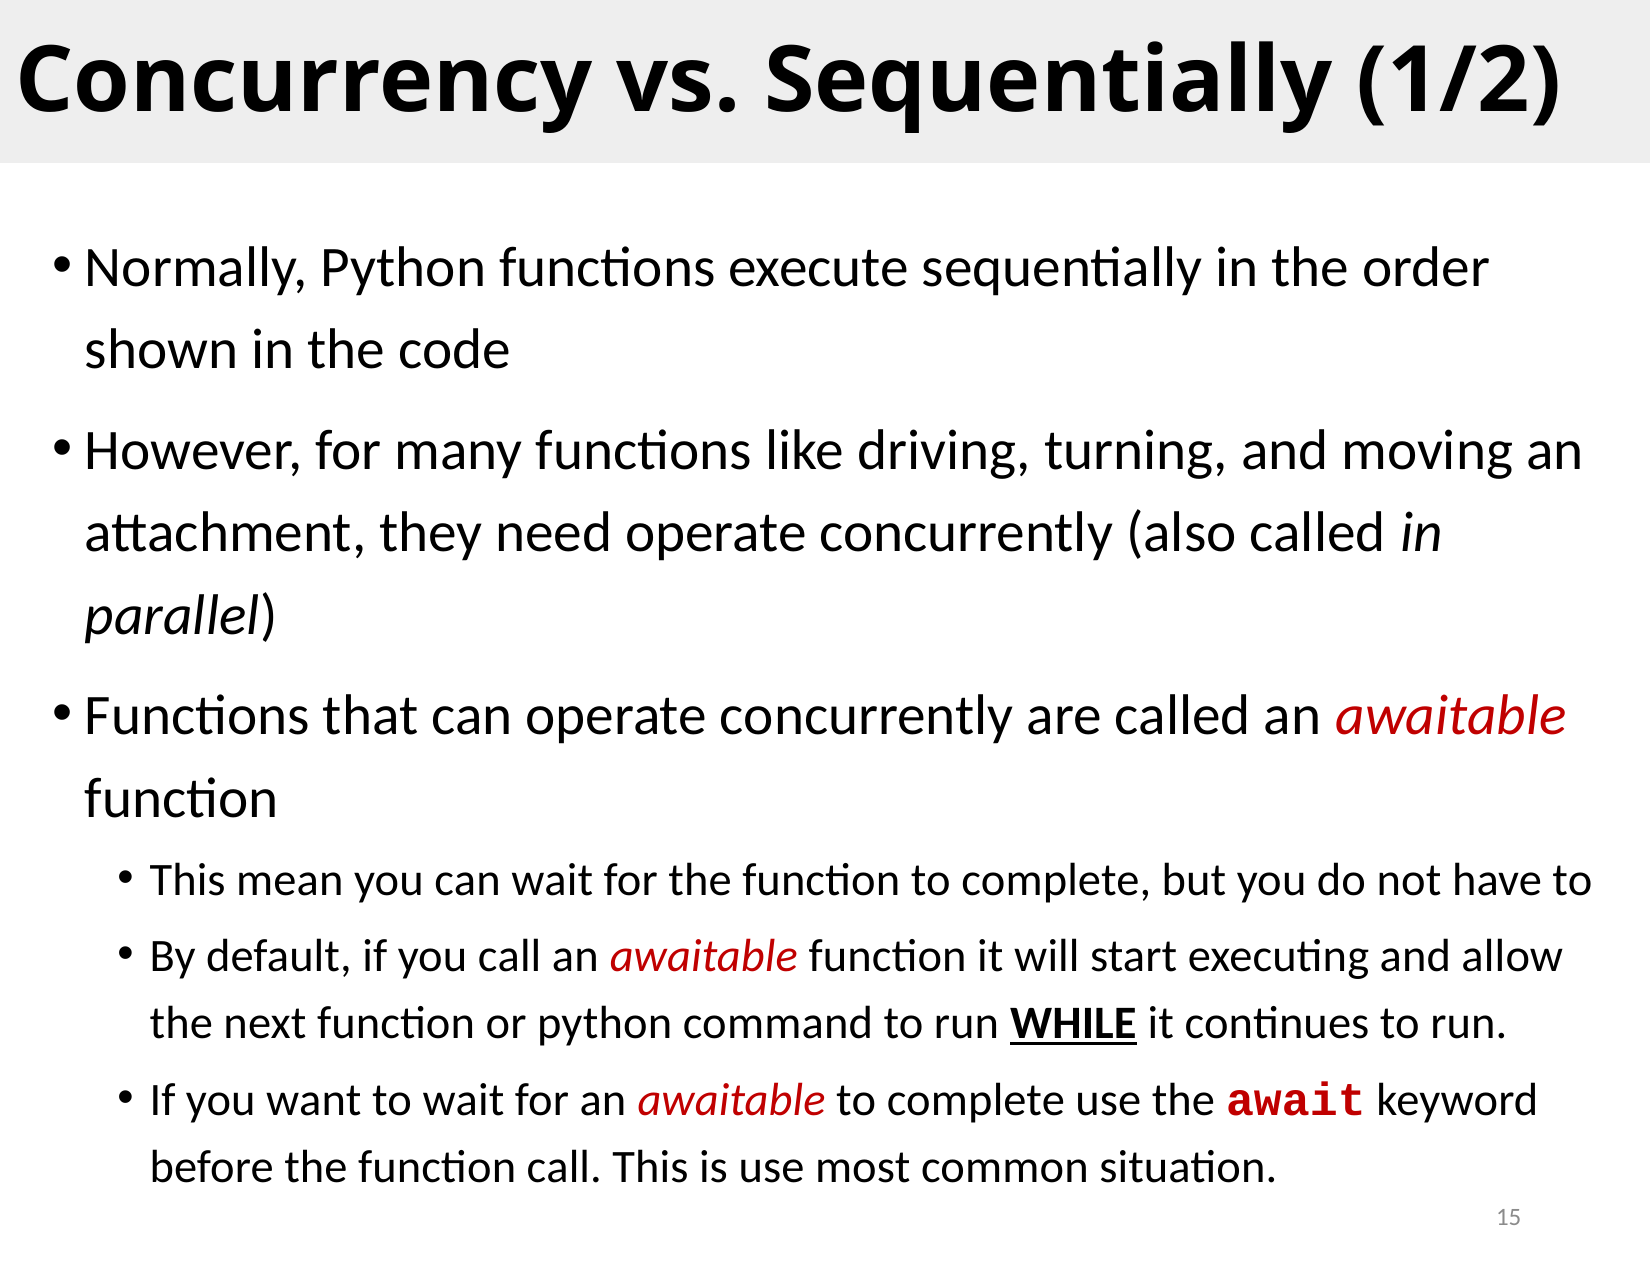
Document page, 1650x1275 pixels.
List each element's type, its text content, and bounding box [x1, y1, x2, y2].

title Concurrency vs. Sequentially (1/2) [0, 0, 1650, 163]
list Normally, Python functions execute sequentially in the order shown in the code However, for many functions like driving, turning, and moving an attachment, they need operate concurrently (also called in parallel) Functions that can operate concurrently are called an awaitable function This mean you can wait for the function to complete, but you do not have to By default, if you call an awaitable function it will start executing and allow the next function or python command to run WHILE it continues to run. If you want to wait for an awaitable to complete use the await keyword before the function call. This is use most common situation. [37, 207, 1613, 1238]
